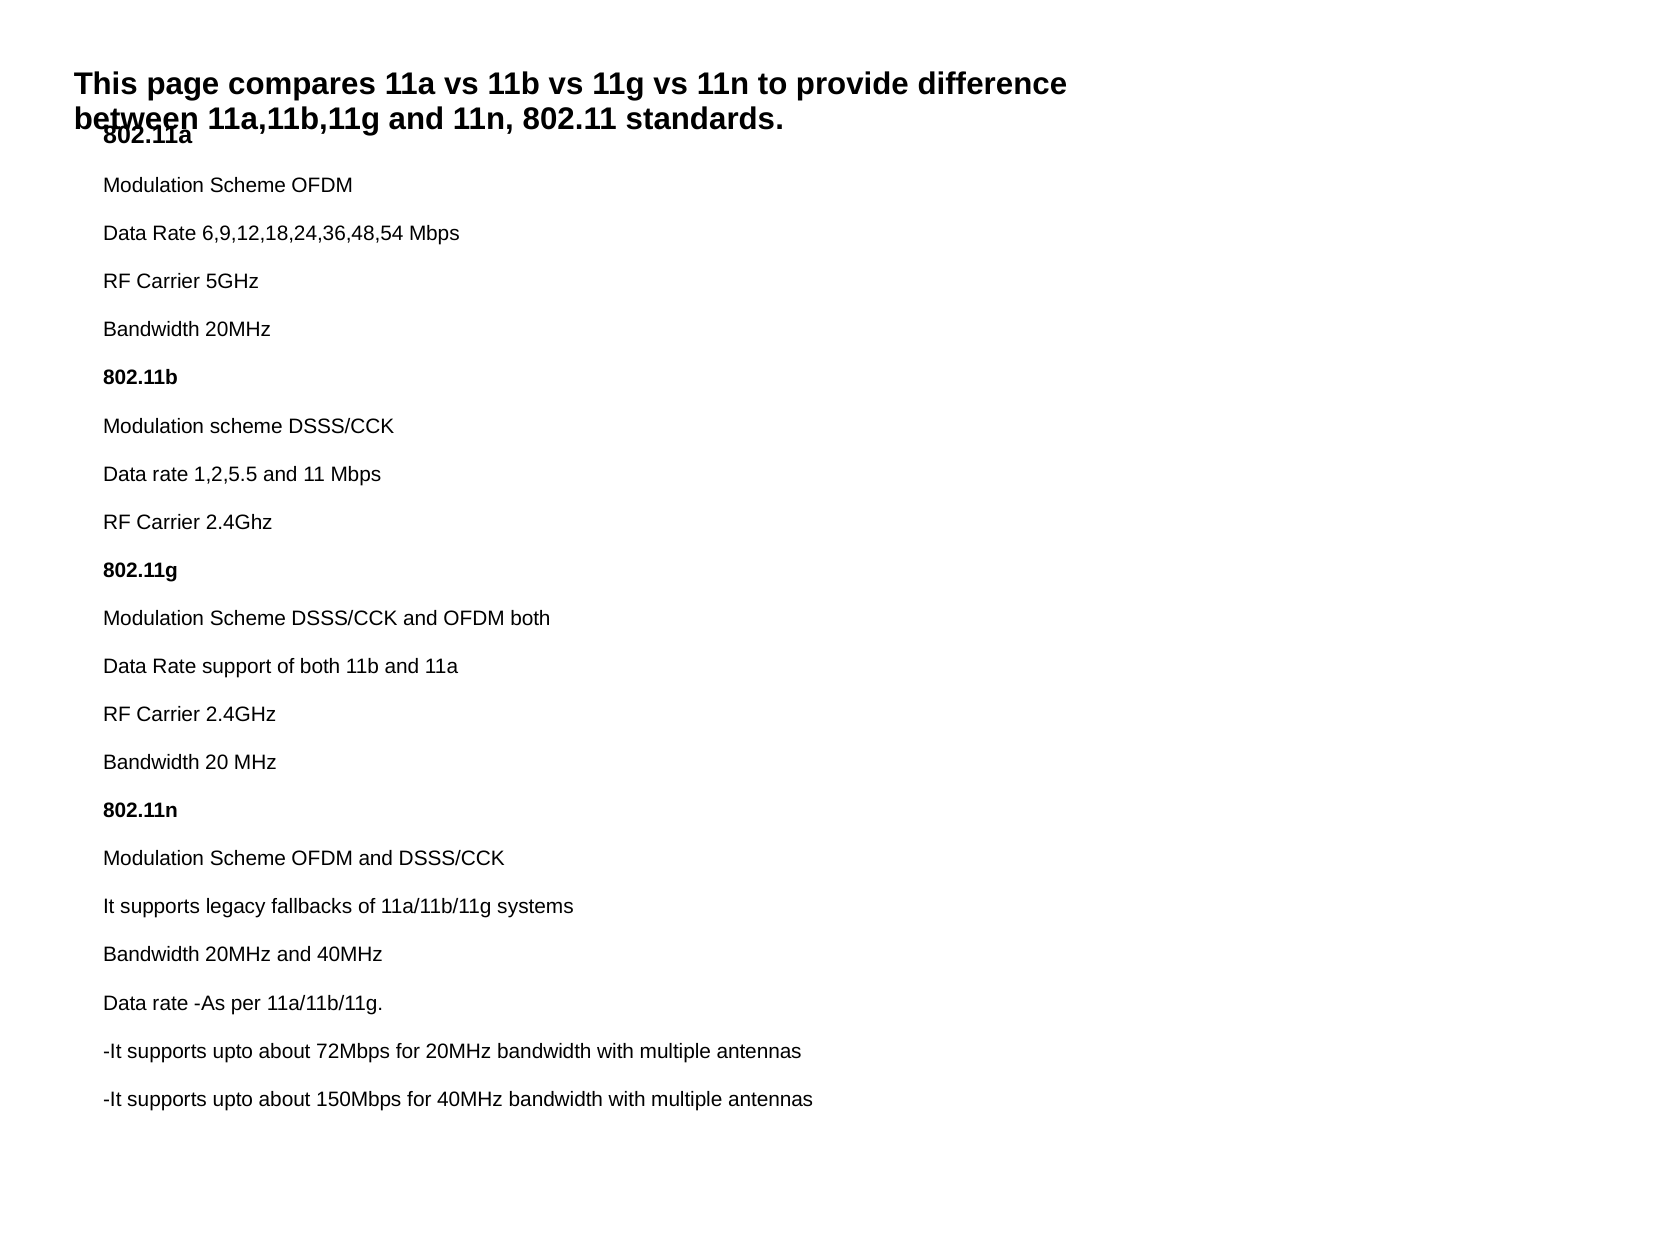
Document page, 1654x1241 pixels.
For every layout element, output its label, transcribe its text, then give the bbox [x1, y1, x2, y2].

text_box 802.11a Modulation Scheme OFDM Data Rate 6,9,12,18,24,36,48,54 Mbps RF Carrier 5GHz Bandwidth 20MHz 802.11b Modulation scheme DSSS/CCK Data rate 1,2,5.5 and 11 Mbps RF Carrier 2.4Ghz 802.11g Modulation Scheme DSSS/CCK and OFDM both Data Rate support of both 11b and 11a RF Carrier 2.4GHz Bandwidth 20 MHz 802.11n Modulation Scheme OFDM and DSSS/CCK It supports legacy fallbacks of 11a/11b/11g systems Bandwidth 20MHz and 40MHz Data rate -As per 11a/11b/11g. -It supports upto about 72Mbps for 20MHz bandwidth with multiple antennas -It supports upto about 150Mbps for 40MHz bandwidth with multiple antennas [88, 113, 1489, 1241]
text_box This page compares 11a vs 11b vs 11g vs 11n to provide difference between 11a,11b,11g and 11n, 802.11 standards. [59, 59, 1180, 145]
